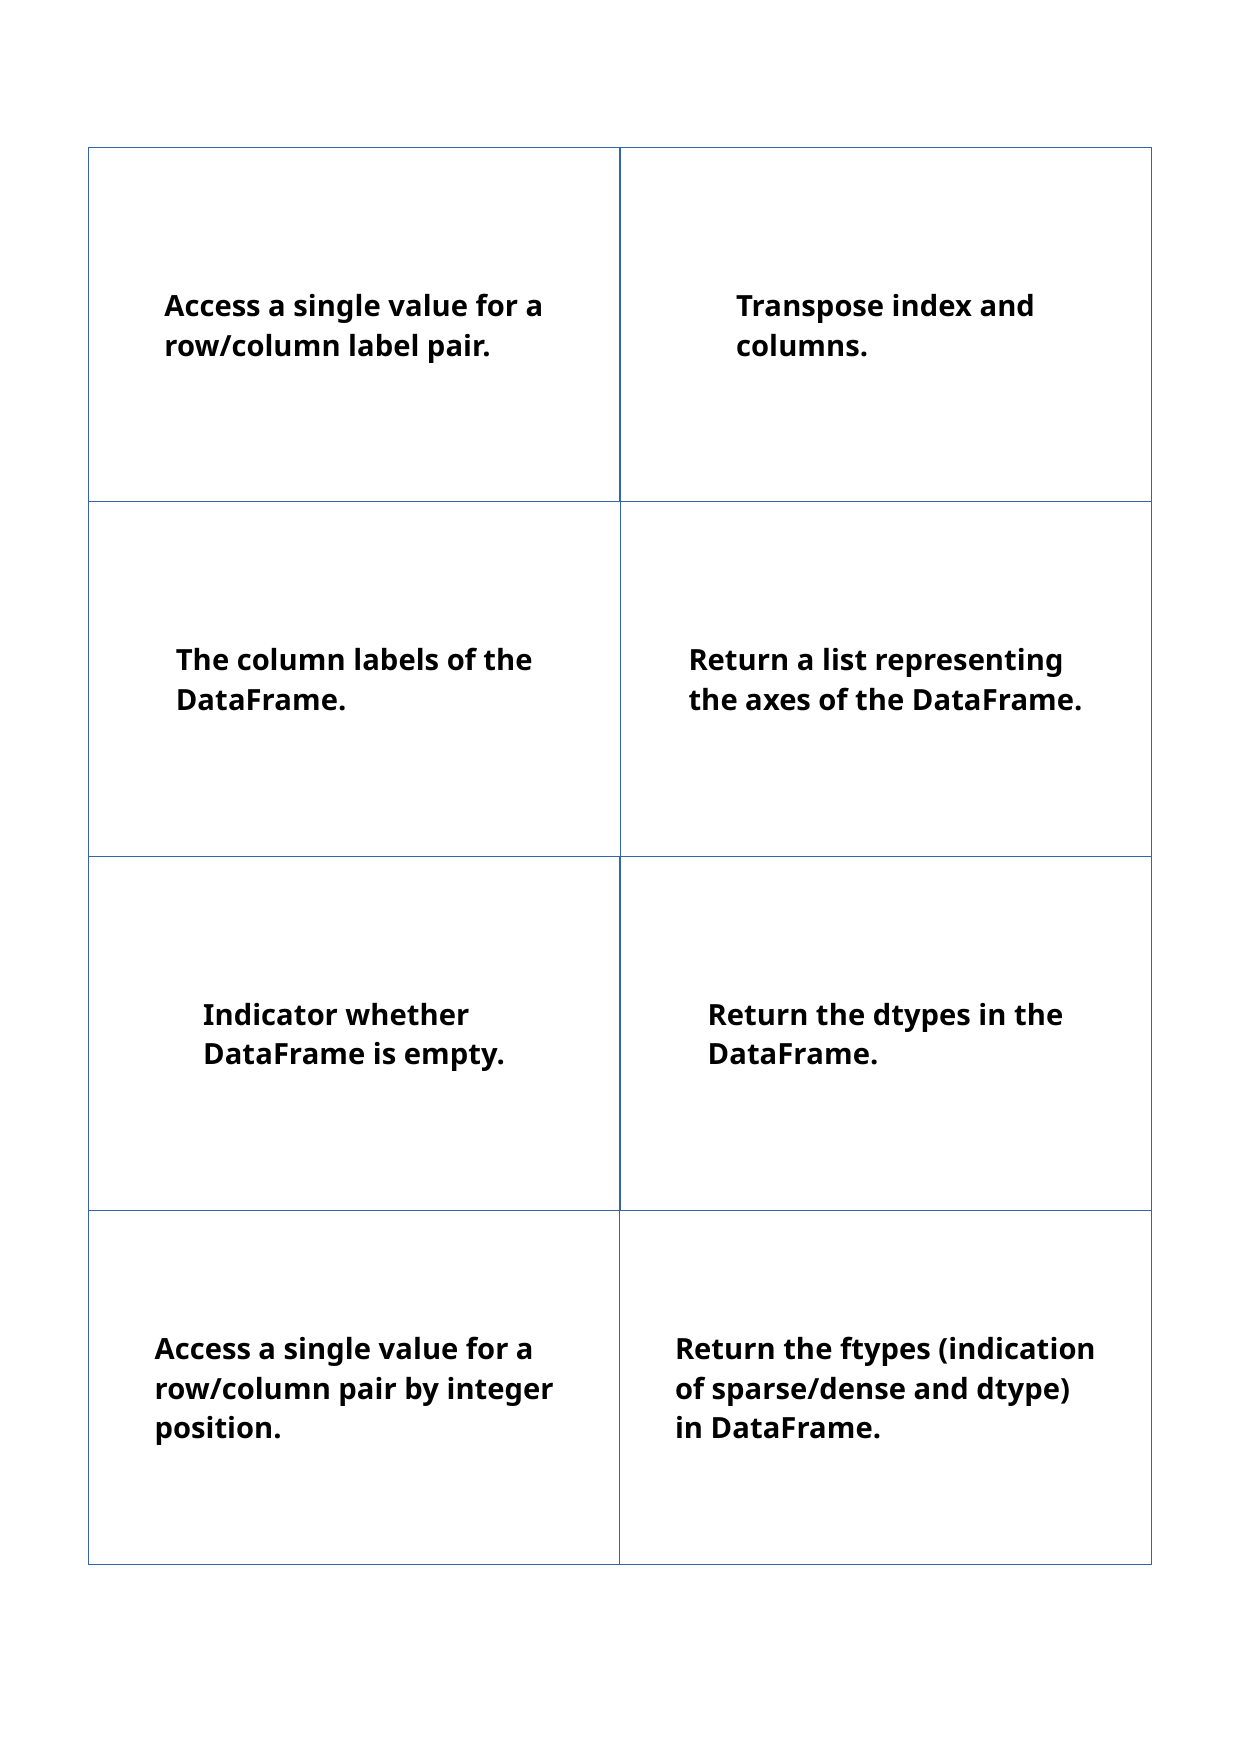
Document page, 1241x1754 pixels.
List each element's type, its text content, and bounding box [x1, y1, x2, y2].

text_box Return the dtypes in the DataFrame. [620, 856, 1152, 1210]
text_box Access a single value for a row/column label pair. [88, 147, 620, 501]
text_box Transpose index and columns. [620, 147, 1152, 501]
text_box Return a list representing the axes of the DataFrame. [620, 501, 1152, 856]
text_box Indicator whether DataFrame is empty. [88, 856, 620, 1210]
text_box Return the ftypes (indication of sparse/dense and dtype) in DataFrame. [619, 1210, 1152, 1565]
text_box Access a single value for a row/column pair by integer position. [88, 1210, 619, 1565]
text_box The column labels of the DataFrame. [88, 501, 620, 856]
